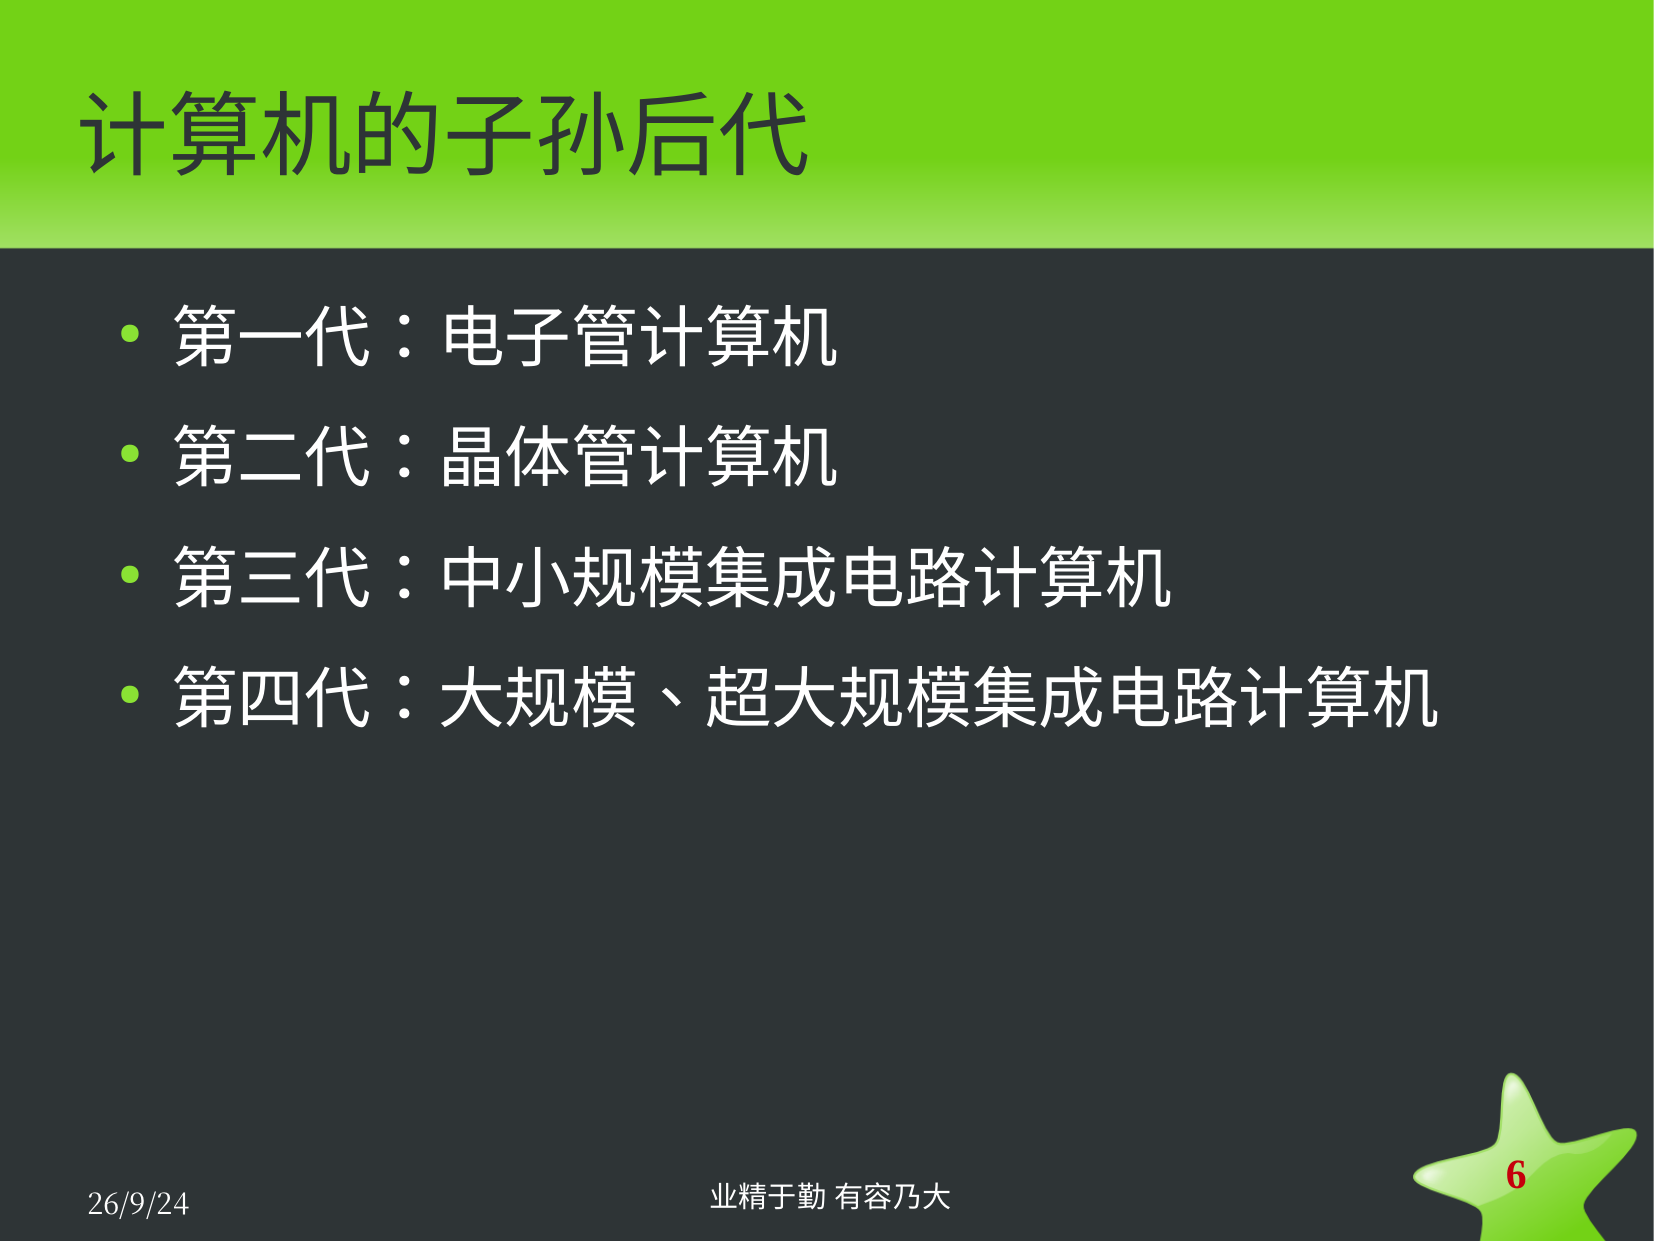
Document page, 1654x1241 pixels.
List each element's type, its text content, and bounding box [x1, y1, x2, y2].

title 计算机的子孙后代 [76, 29, 1565, 237]
picture [0, 0, 1654, 1241]
list 第一代：电子管计算机 第二代：晶体管计算机 第三代：中小规模集成电路计算机 第四代：大规模、超大规模集成电路计算机 [82, 290, 1571, 1109]
